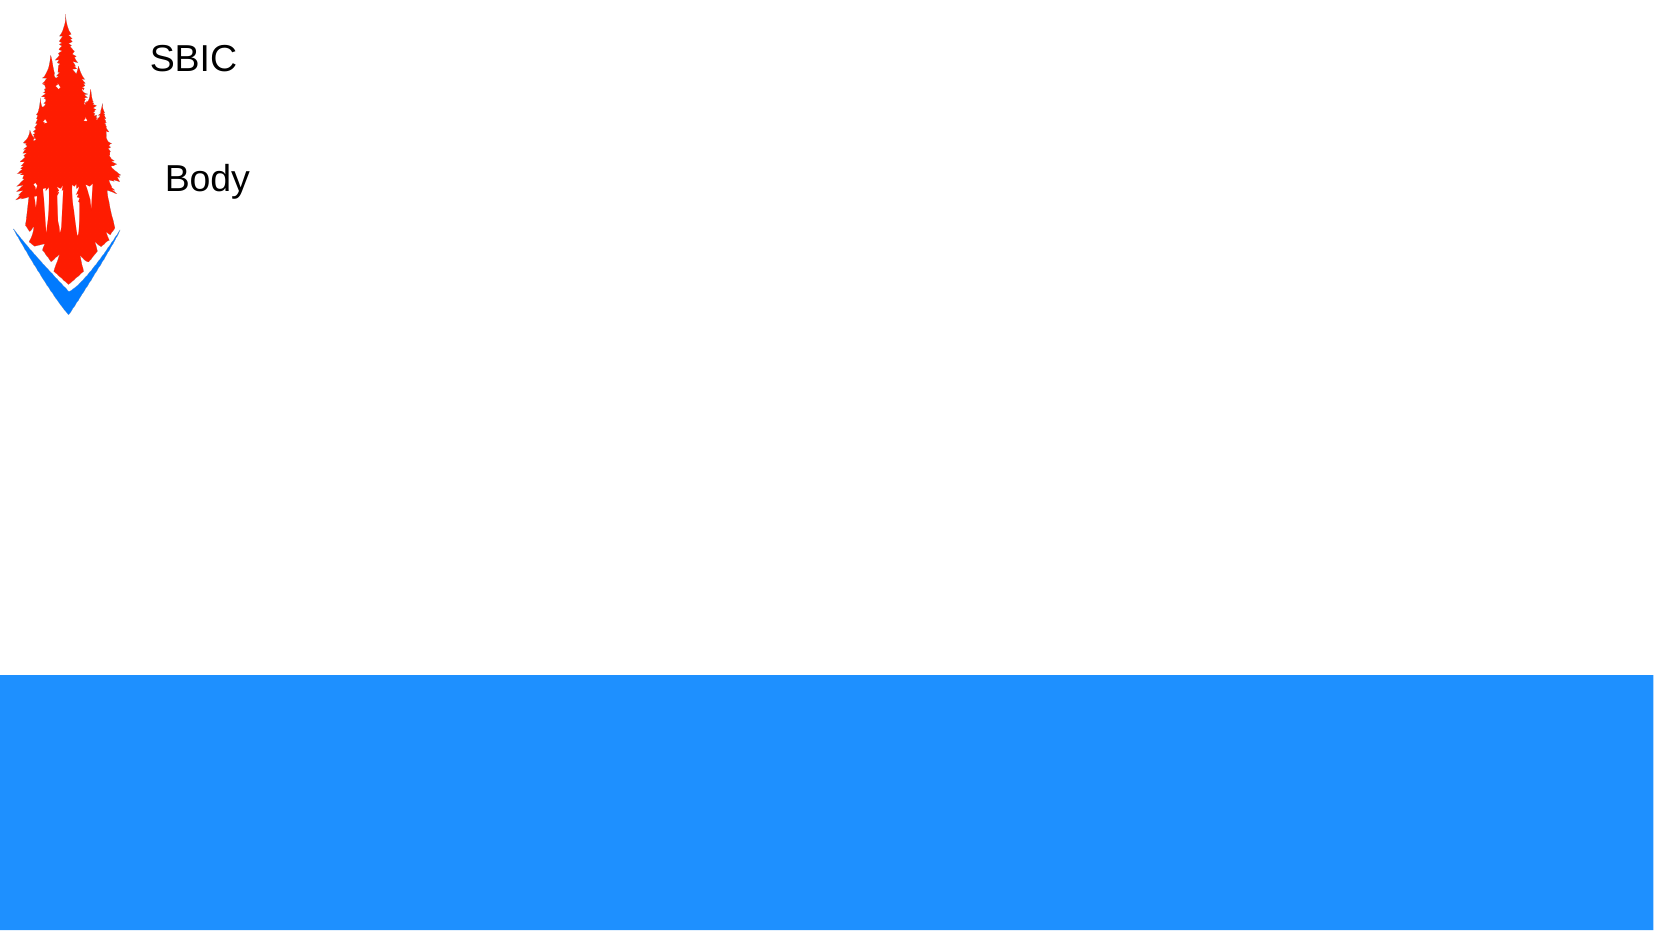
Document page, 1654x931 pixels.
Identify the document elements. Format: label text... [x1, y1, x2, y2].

text_box SBIC [135, 30, 1201, 136]
text_box [0, 675, 1654, 931]
picture [13, 14, 121, 316]
text_box Body [150, 150, 1501, 616]
